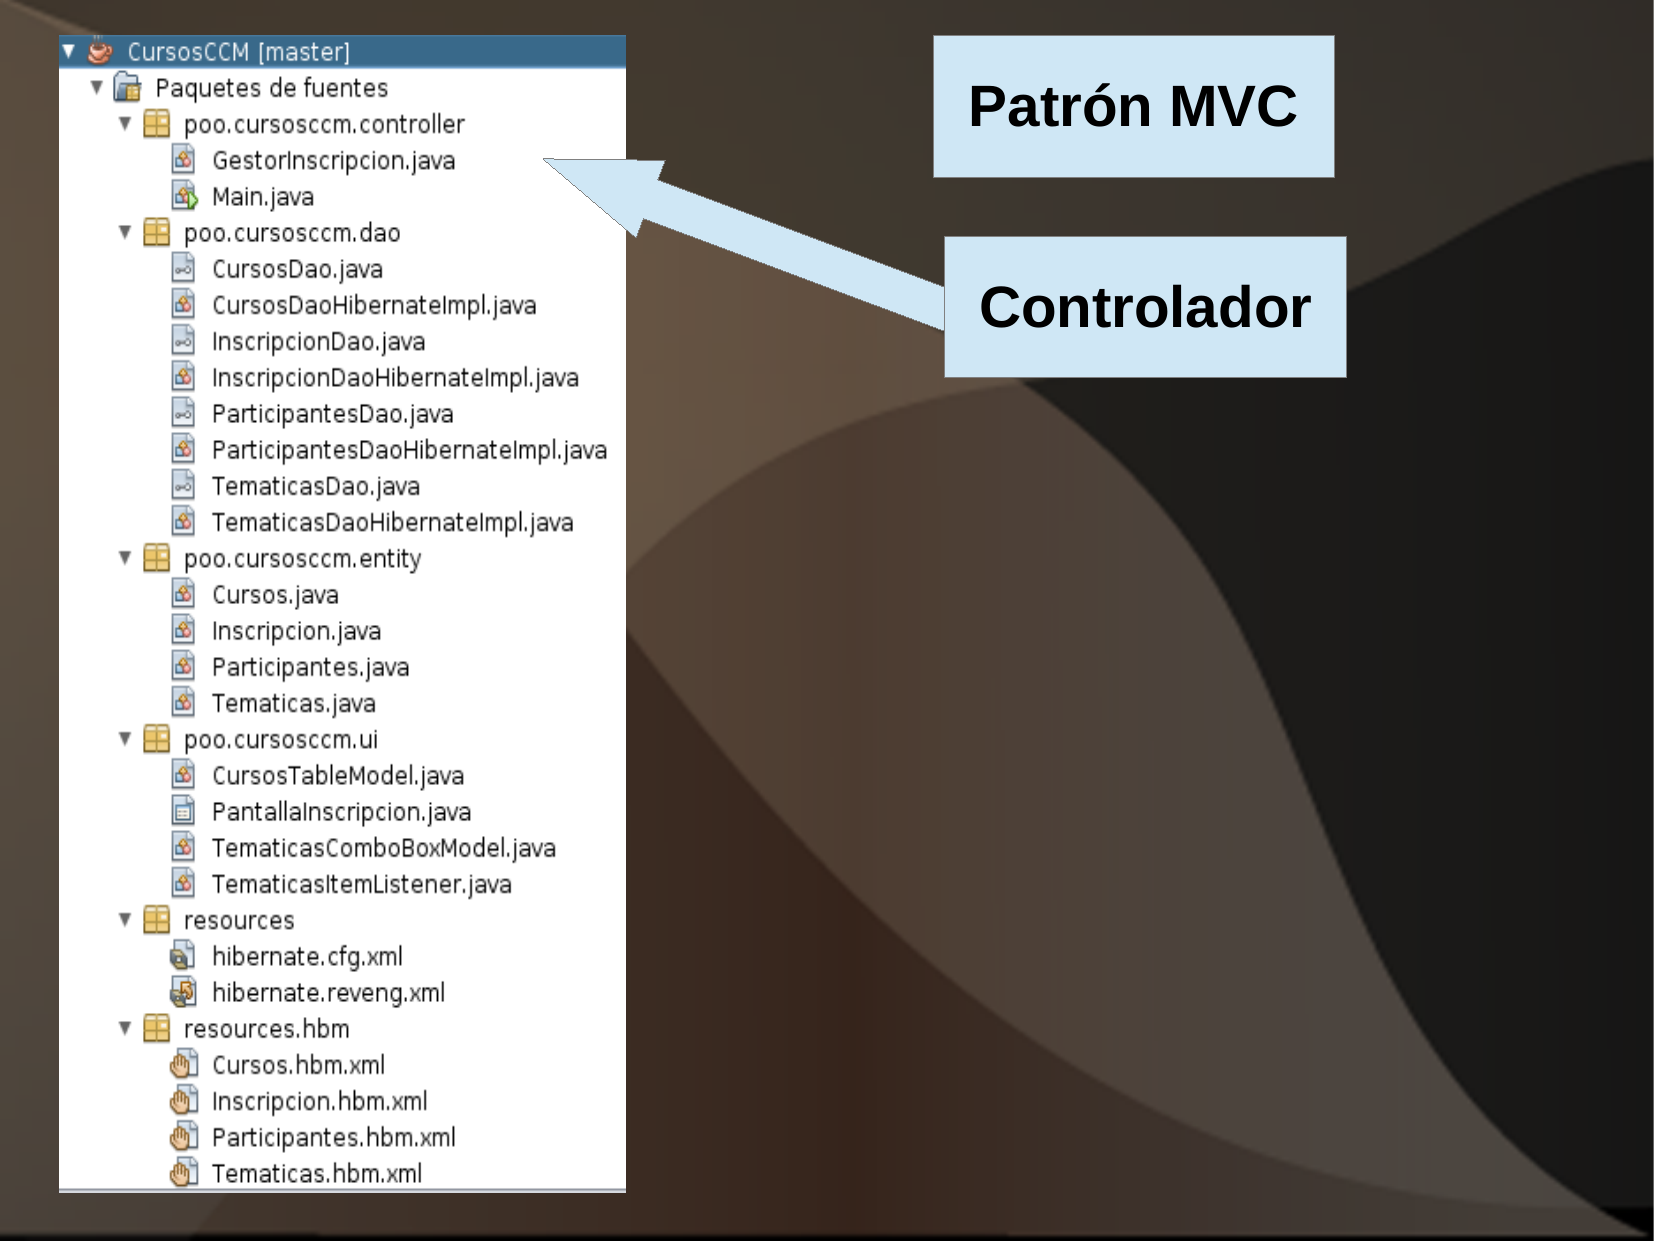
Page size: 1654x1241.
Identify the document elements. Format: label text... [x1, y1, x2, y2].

text_box Patrón MVC [933, 35, 1335, 178]
picture [0, 0, 1654, 1241]
text_box [543, 158, 944, 331]
text_box Controlador [944, 236, 1347, 378]
